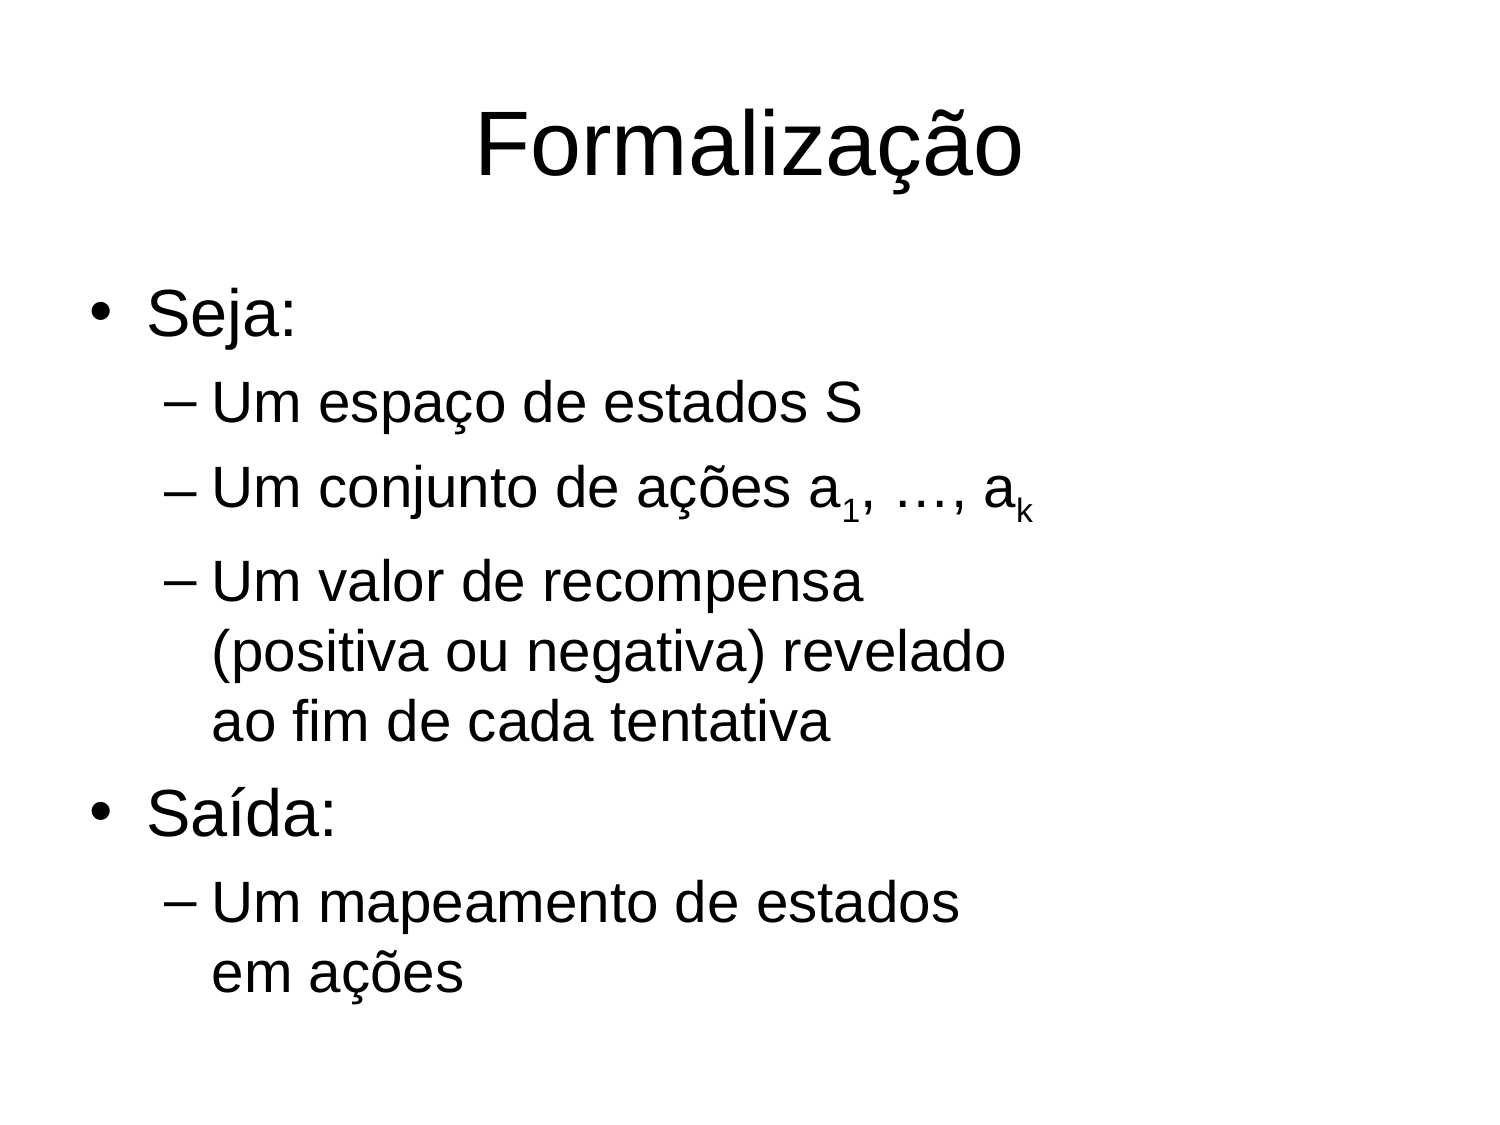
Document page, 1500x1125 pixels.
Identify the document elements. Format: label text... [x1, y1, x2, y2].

list Seja: Um espaço de estados S Um conjunto de ações a1, …, ak Um valor de recompensa (positiva ou negativa) revelado ao fim de cada tentativa Saída: Um mapeamento de estados em ações [75, 262, 1063, 1013]
title Formalização [75, 45, 1426, 233]
